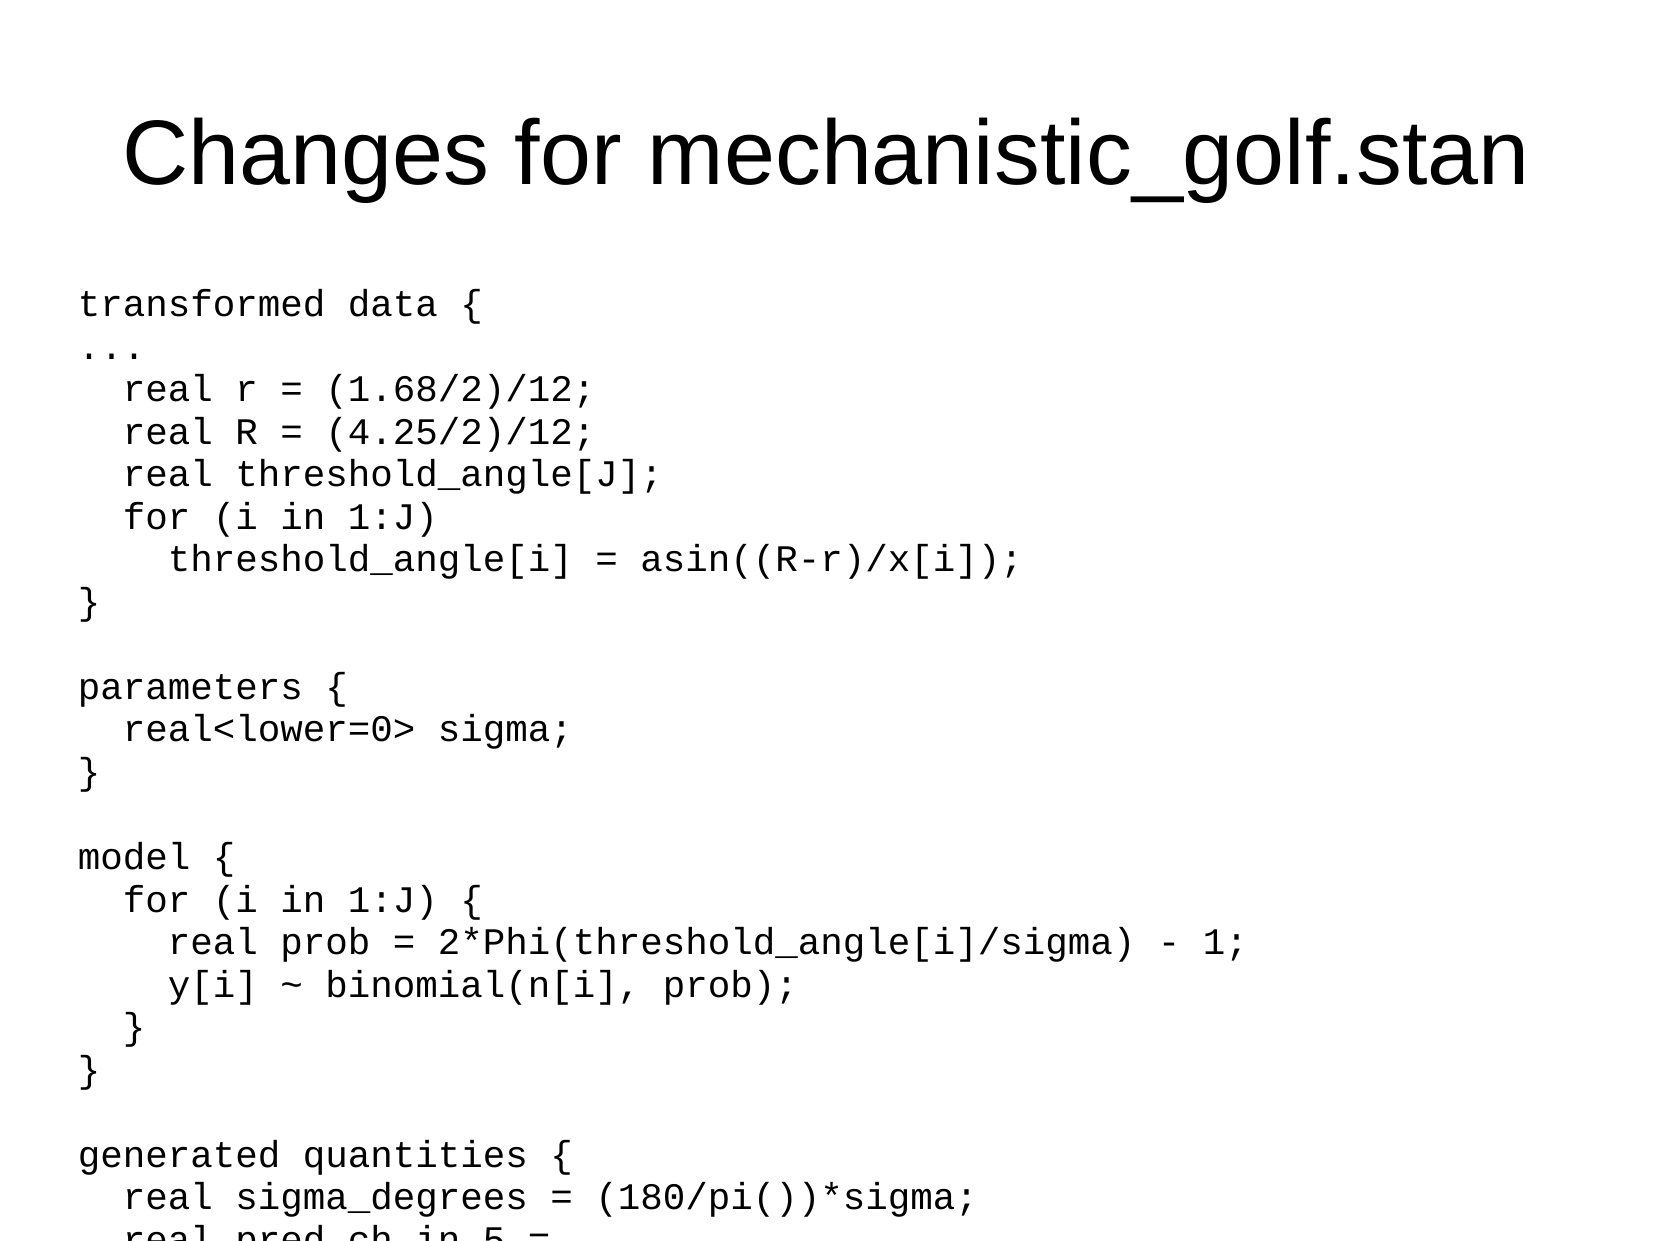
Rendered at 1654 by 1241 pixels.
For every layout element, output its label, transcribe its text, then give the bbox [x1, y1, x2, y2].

title Changes for mechanistic_golf.stan [82, 49, 1571, 257]
list transformed data { ... real r = (1.68/2)/12; real R = (4.25/2)/12; real threshold_angle[J]; for (i in 1:J) threshold_angle[i] = asin((R-r)/x[i]); } parameters { real<lower=0> sigma; } model { for (i in 1:J) { real prob = 2*Phi(threshold_angle[i]/sigma) - 1; y[i] ~ binomial(n[i], prob); } } generated quantities { real sigma_degrees = (180/pi())*sigma; real pred_ch_in_5 = (2*Phi(threshold_angle_for_distance/sigma) - 1) * 5; } [78, 285, 1567, 1241]
